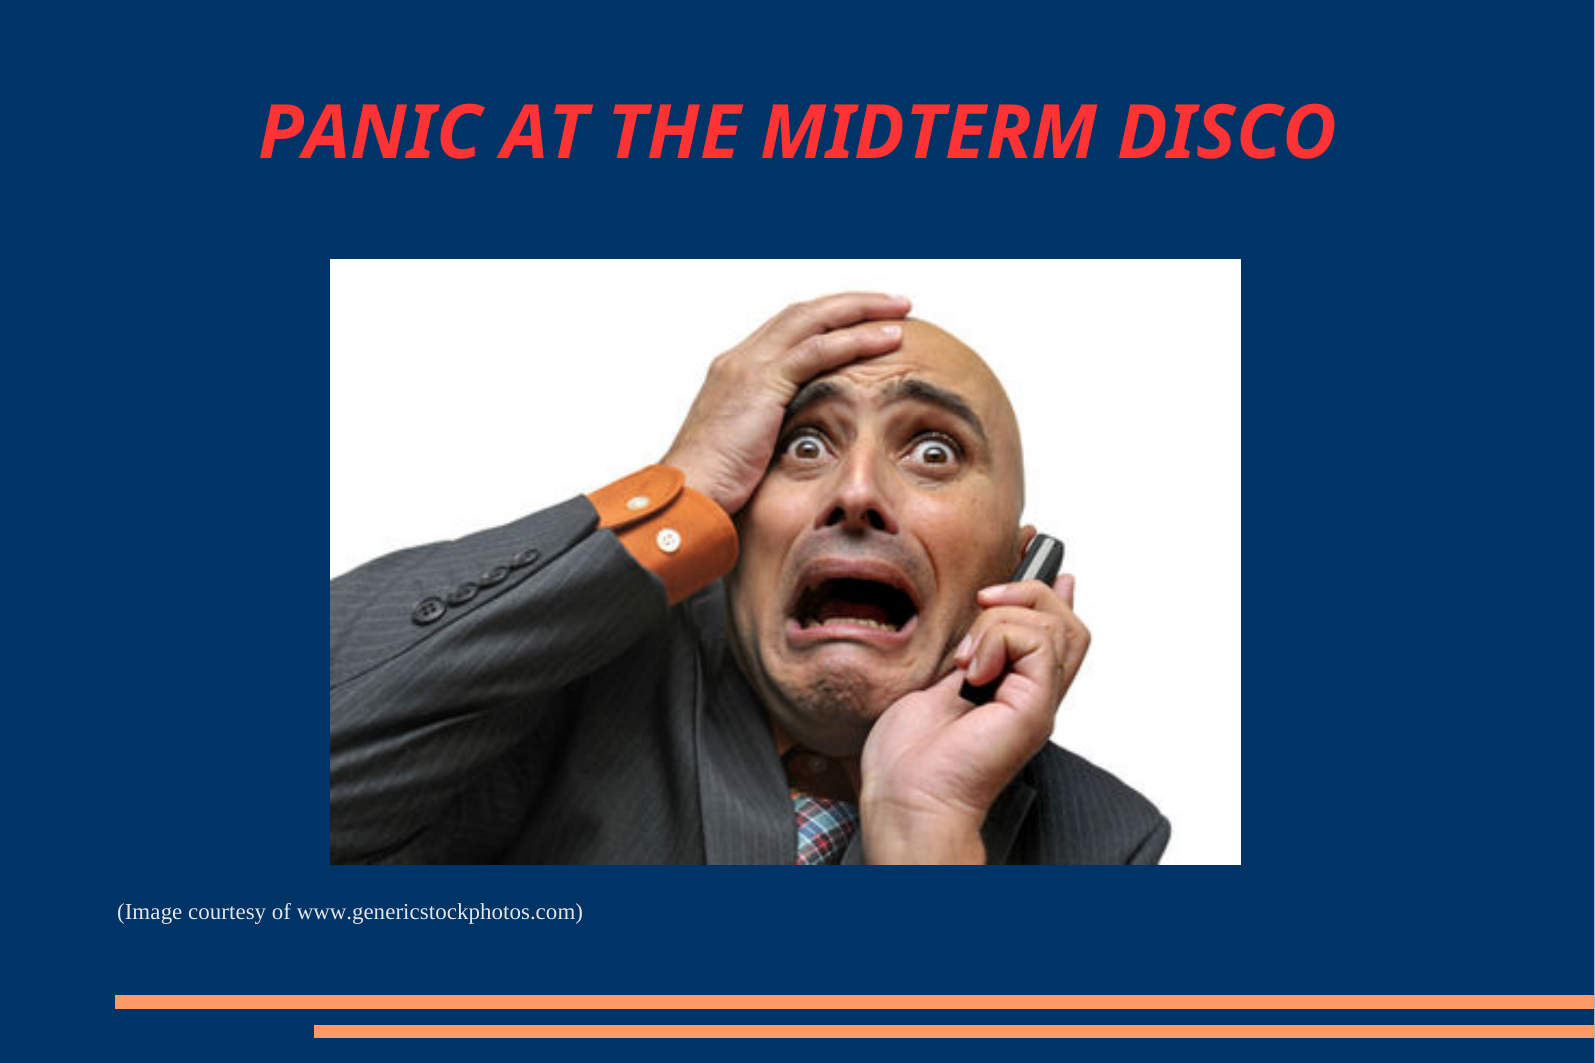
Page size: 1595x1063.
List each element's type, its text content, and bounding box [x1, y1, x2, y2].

list (Image courtesy of www.genericstockphotos.com) [117, 850, 1505, 971]
title PANIC AT THE MIDTERM DISCO [117, 39, 1479, 218]
picture [330, 259, 1241, 865]
